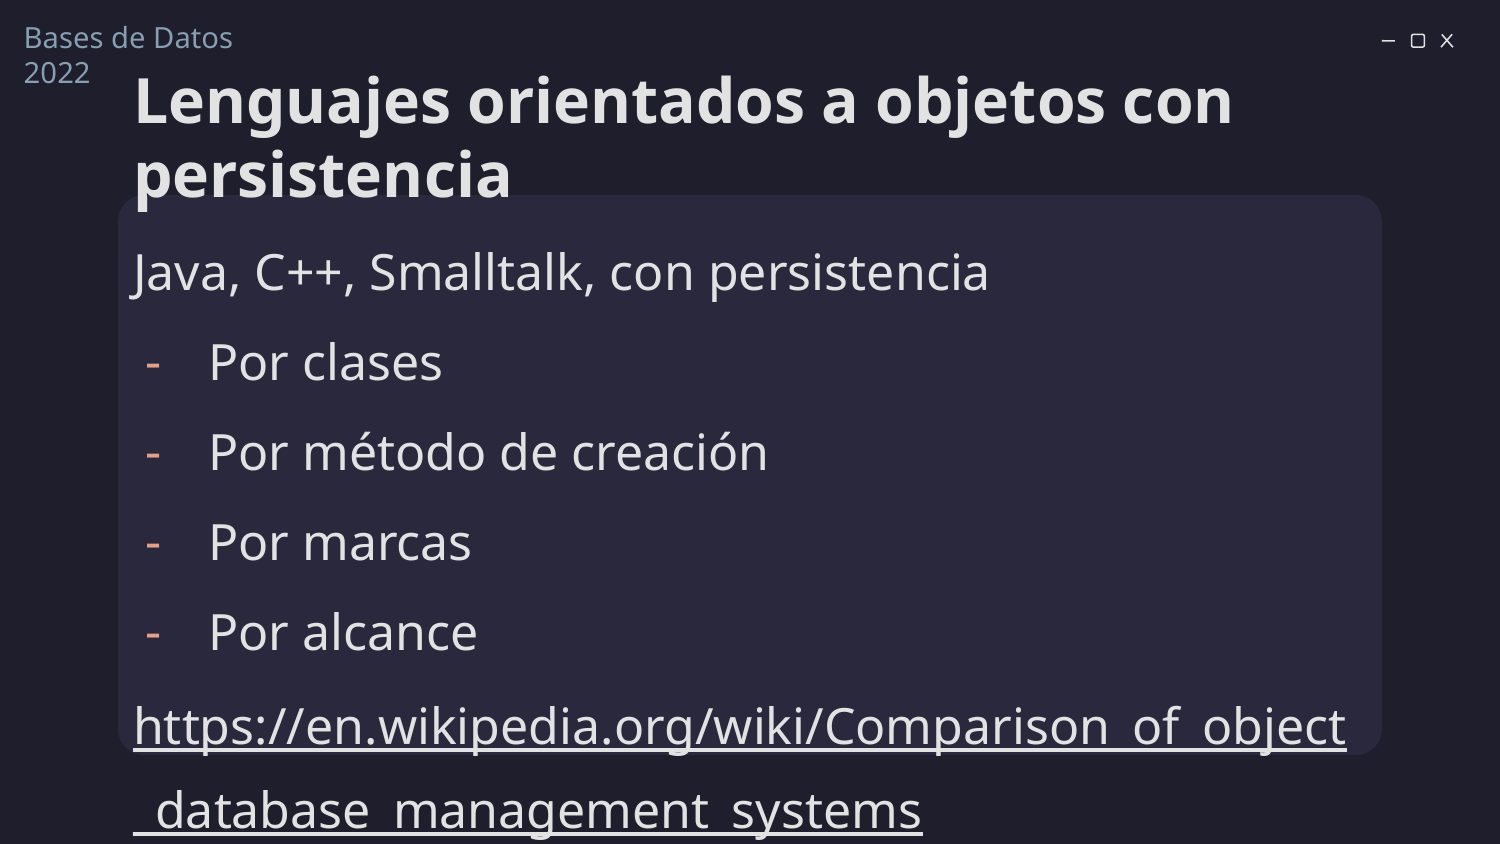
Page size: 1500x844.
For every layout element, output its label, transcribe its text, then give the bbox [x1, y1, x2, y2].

title Lenguajes orientados a objetos con persistencia [118, 88, 1382, 183]
list Java, C++, Smalltalk, con persistencia Por clases Por método de creación Por marcas Por alcance https://en.wikipedia.org/wiki/Comparison_of_object_database_management_systems [118, 195, 1382, 750]
